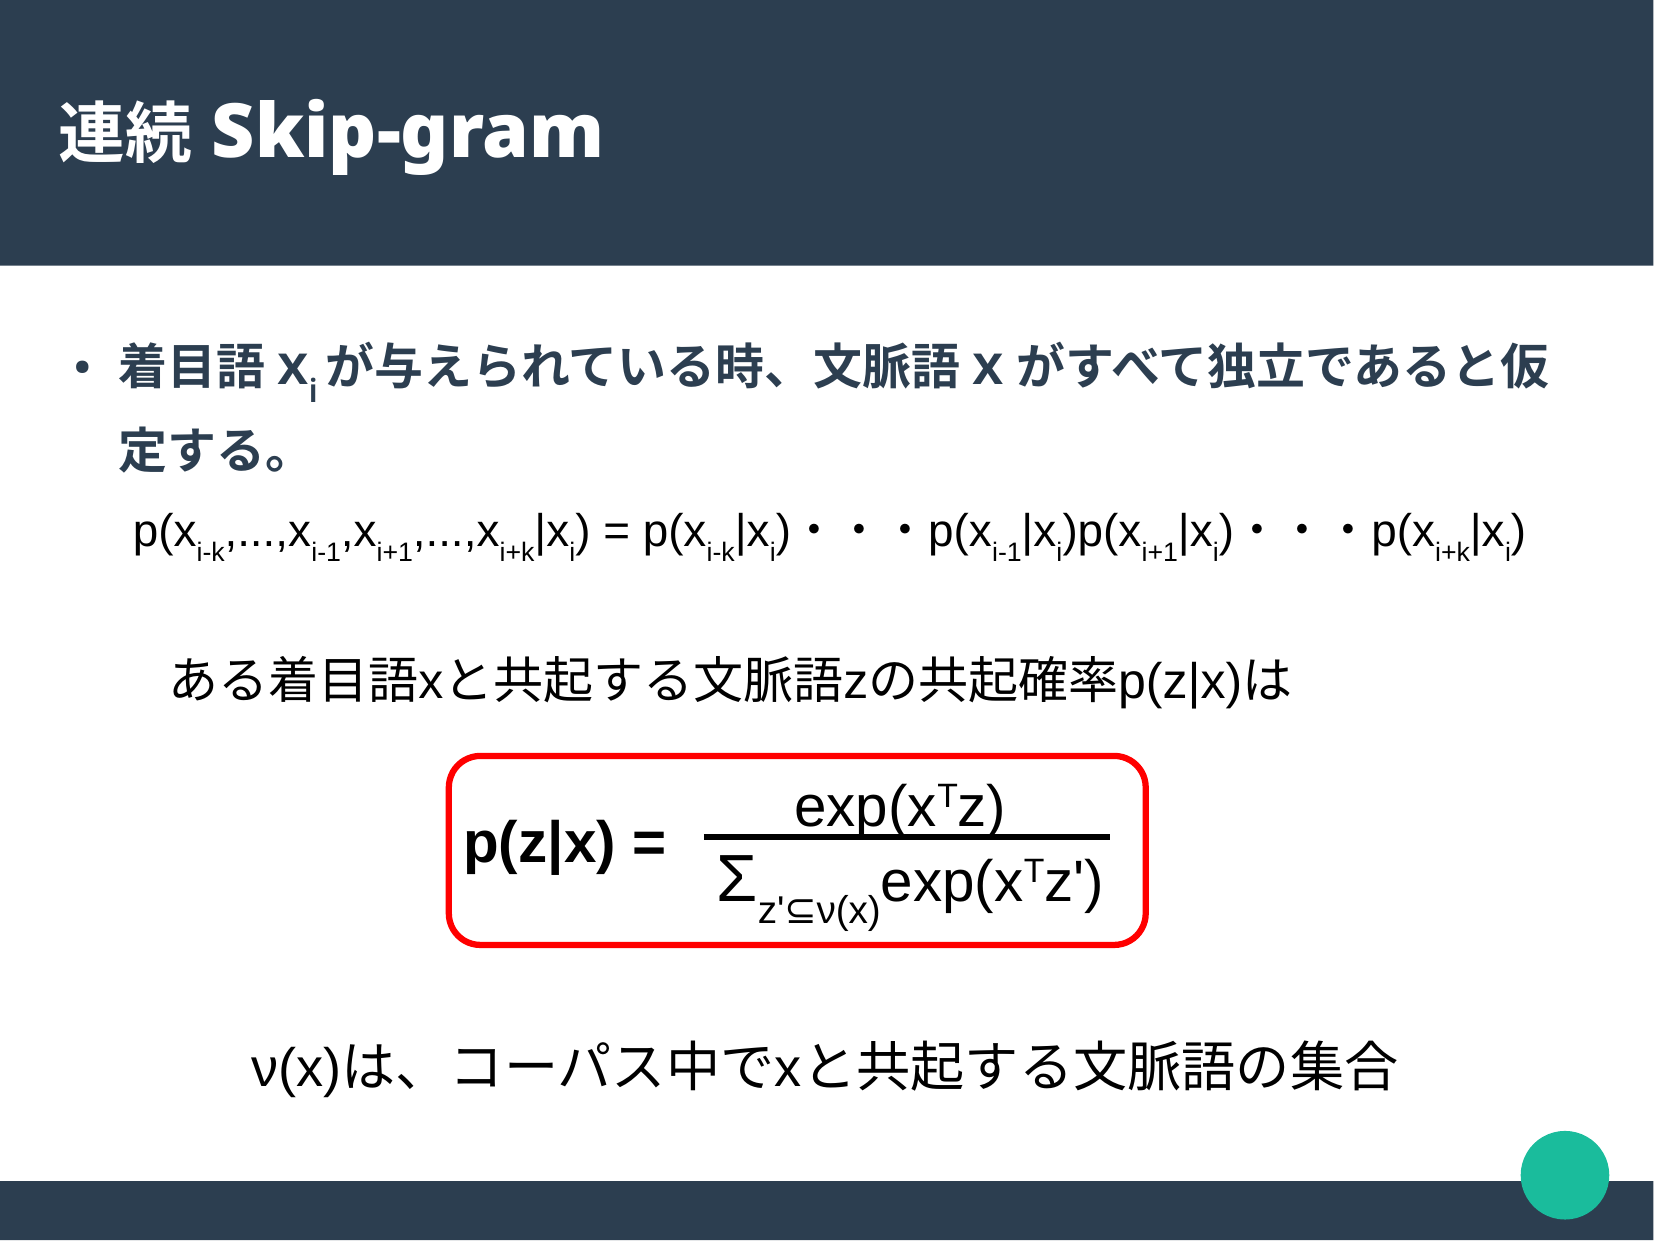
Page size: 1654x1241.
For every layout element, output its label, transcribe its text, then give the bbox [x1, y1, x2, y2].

text_box exp(xTz) [779, 840, 1035, 847]
text_box exp(xTz) [779, 766, 1035, 834]
text_box ある着目語xと共起する文脈語zの共起確率p(z|x)は [153, 633, 1359, 712]
text_box p(z|x) = [452, 801, 719, 882]
text_box p(xi-k,...,xi-1,xi+1,...,xi+k|xi) = p(xi-k|xi)・・・p(xi-1|xi)p(xi+1|xi)・・・p(xi+k|xi) [118, 485, 1548, 567]
list 着目語xiが与えられている時、文脈語xがすべて独立であると仮定する。 [59, 324, 1595, 485]
text_box Σz'⊆ν(x)exp(xTz') [701, 833, 1142, 940]
text_box ν(x)は、コーパス中でxと共起する文脈語の集合 [236, 1015, 1418, 1146]
title 連続Skip-gram [59, 49, 1595, 207]
